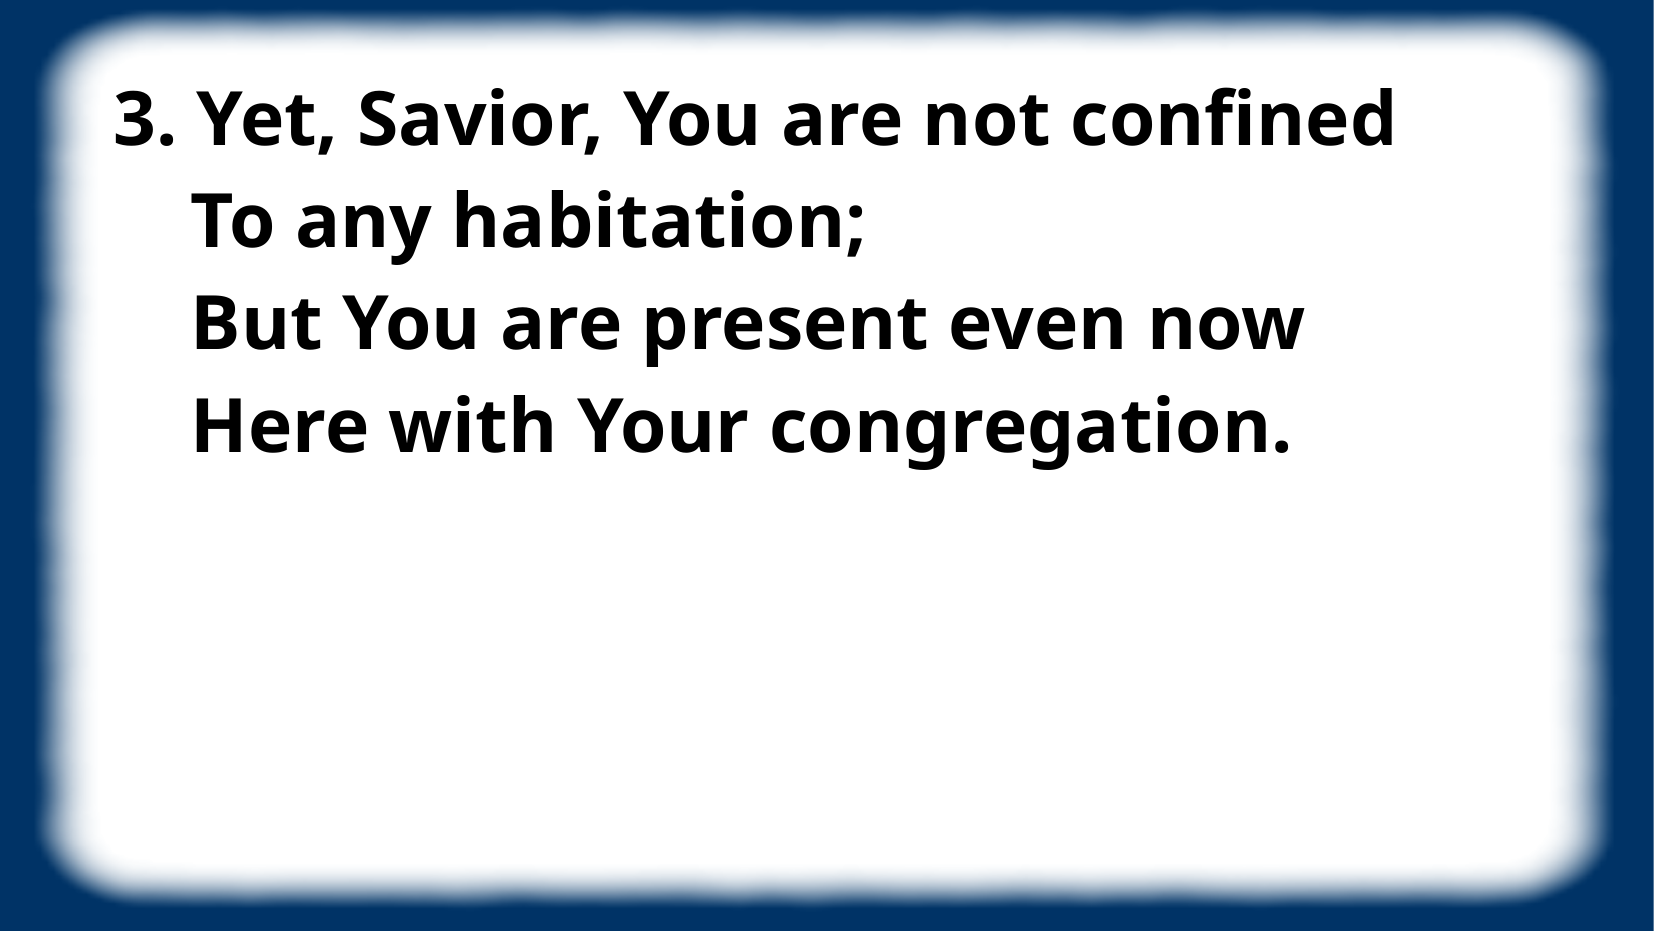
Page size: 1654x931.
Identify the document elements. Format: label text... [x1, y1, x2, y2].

picture [0, 0, 1654, 931]
text_box 3. Yet, Savior, You are not confined To any habitation; But You are present even now Here with Your congregation. [98, 57, 1555, 472]
